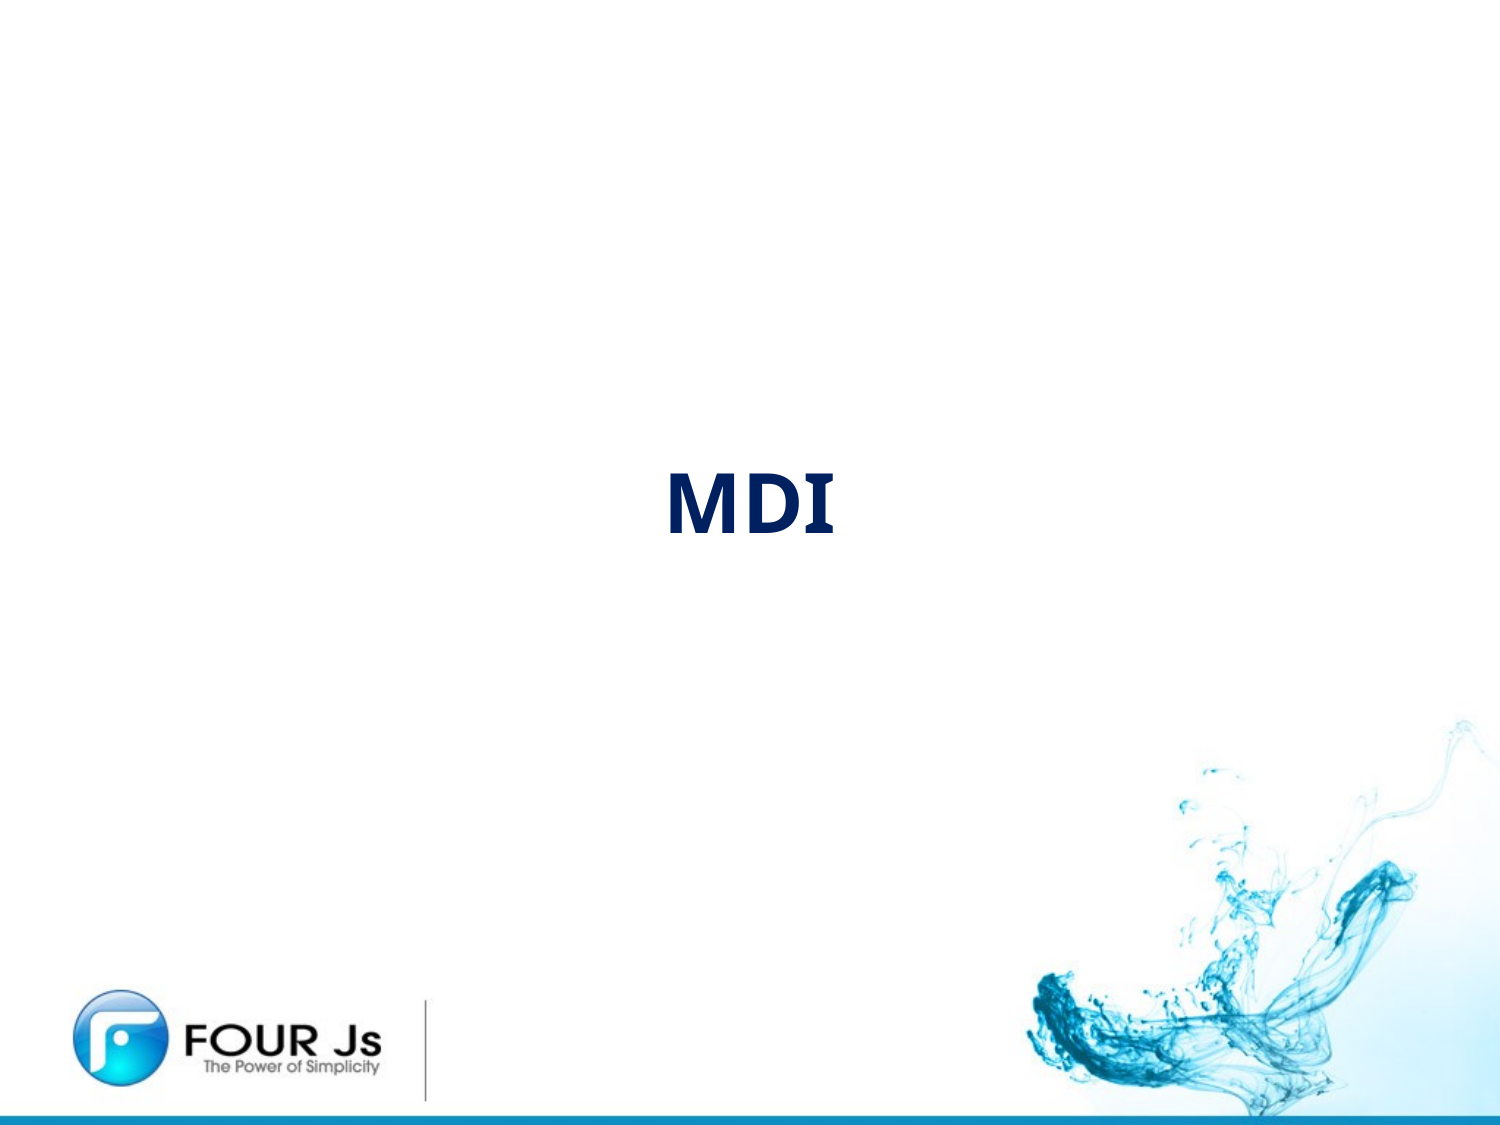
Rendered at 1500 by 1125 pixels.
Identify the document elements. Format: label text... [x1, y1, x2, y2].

picture [0, 0, 1500, 1122]
title MDI [112, 337, 1388, 663]
